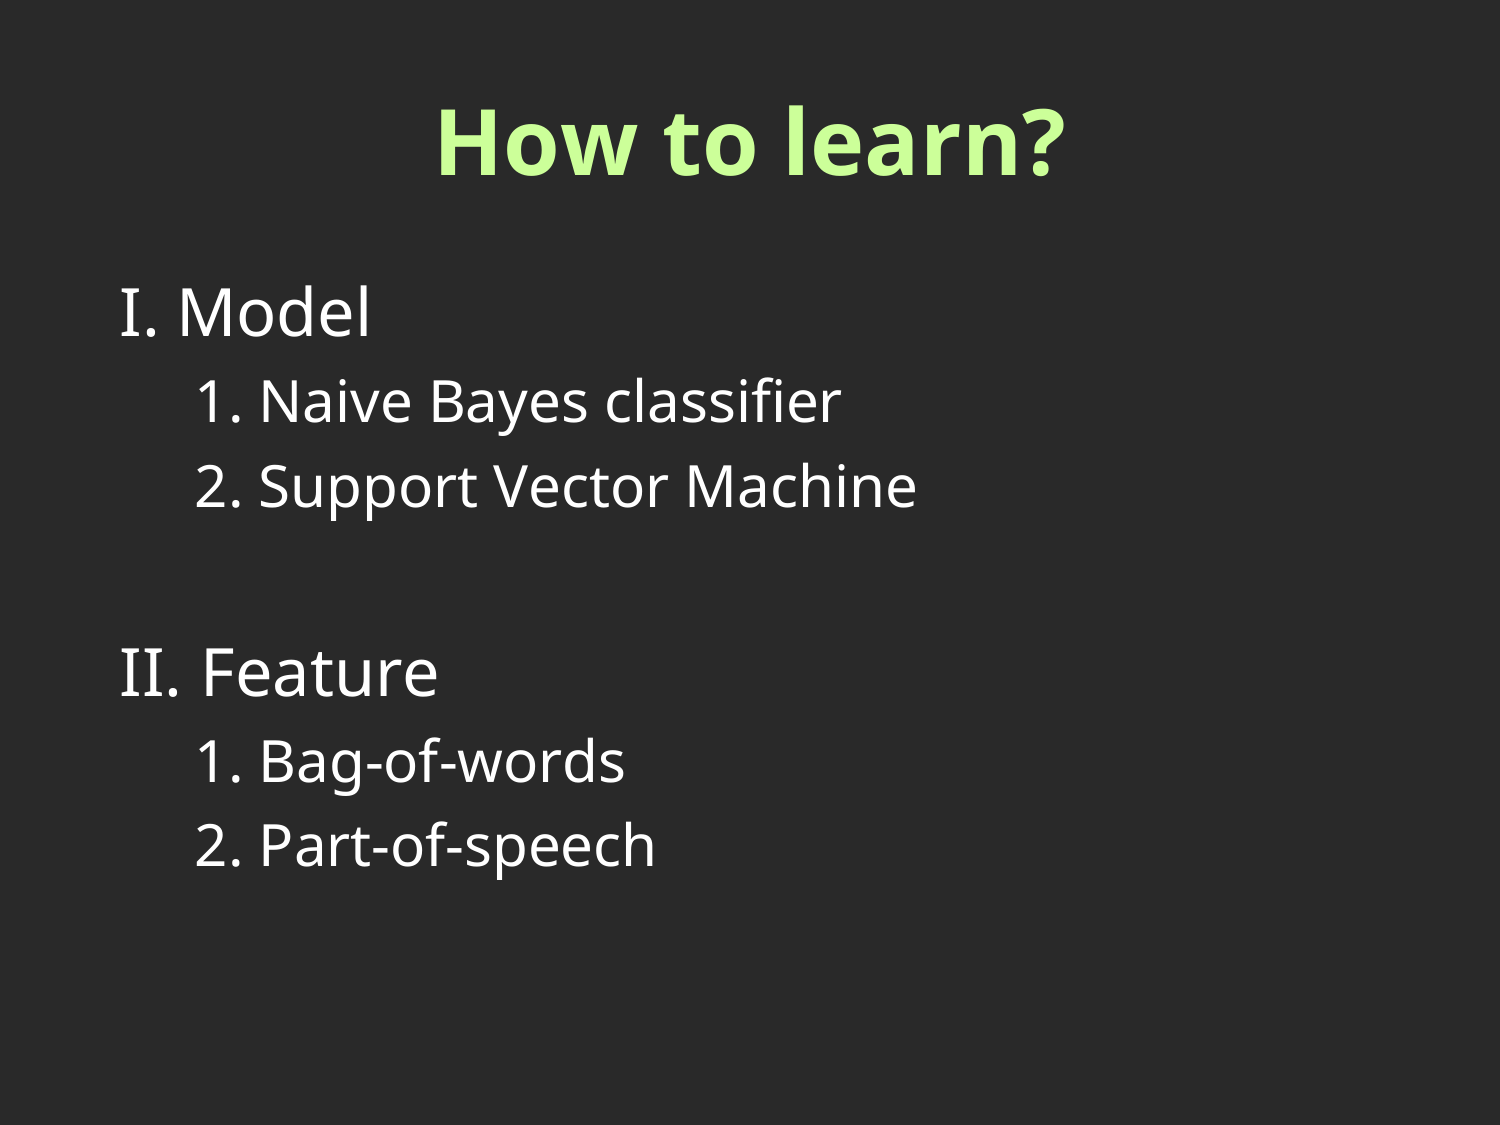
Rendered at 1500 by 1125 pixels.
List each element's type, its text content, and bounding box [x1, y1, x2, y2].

title How to learn? [75, 45, 1426, 233]
list Model Naive Bayes classifier Support Vector Machine Feature Bag-of-words Part-of-speech [105, 262, 1426, 1005]
